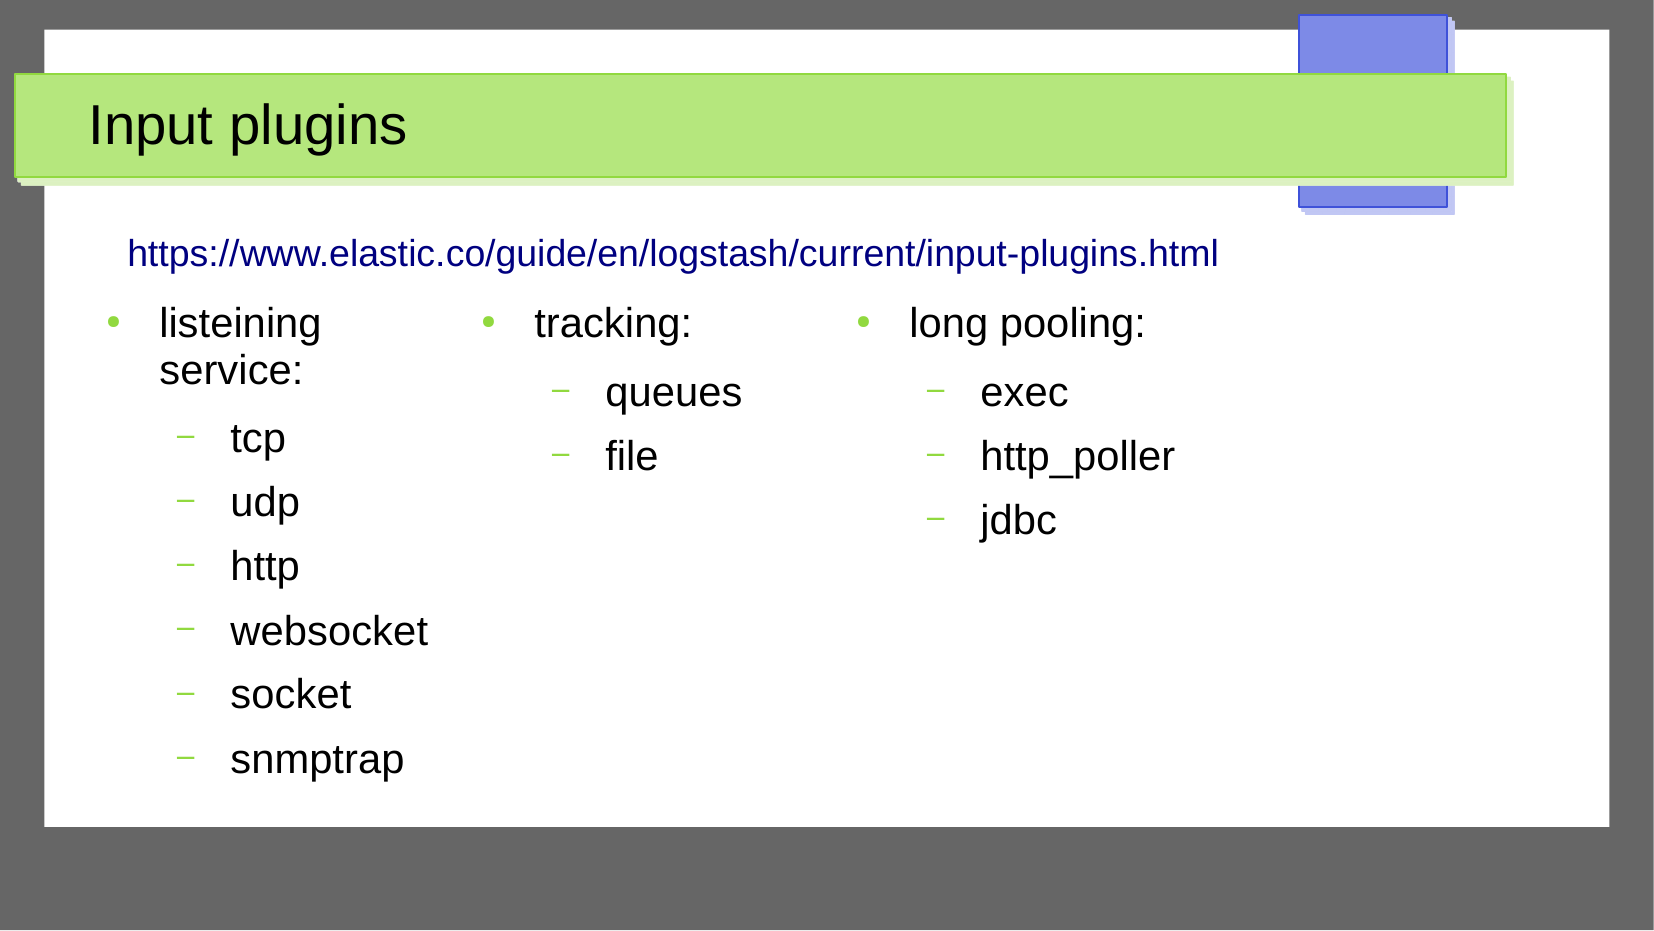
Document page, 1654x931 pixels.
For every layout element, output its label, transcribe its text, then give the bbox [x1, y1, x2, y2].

list tracking: queues file [463, 300, 826, 813]
list listeining service: tcp udp http websocket socket snmptrap [88, 300, 451, 813]
text_box https://www.elastic.co/guide/en/logstash/current/input-plugins.html [112, 225, 1313, 301]
list long pooling: exec http_poller jdbc [838, 300, 1201, 813]
title Input plugins [88, 73, 1506, 178]
